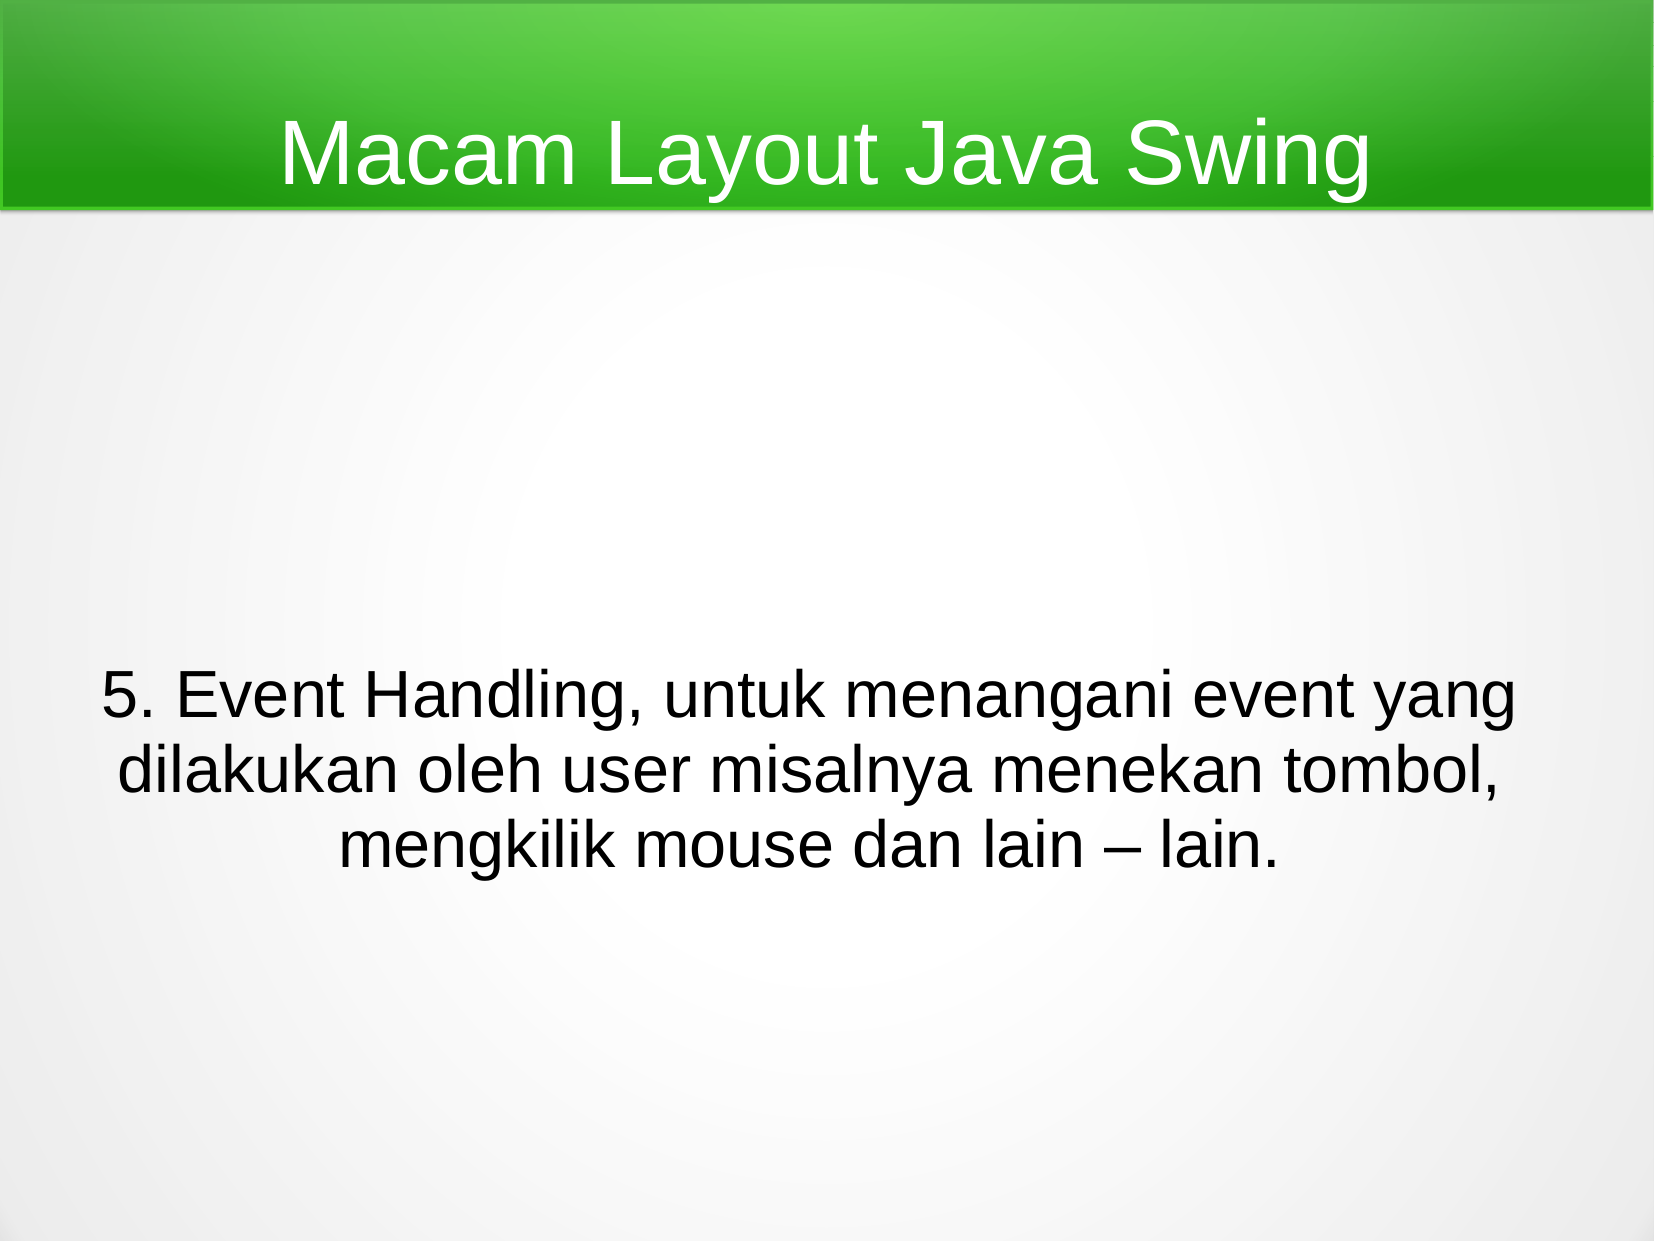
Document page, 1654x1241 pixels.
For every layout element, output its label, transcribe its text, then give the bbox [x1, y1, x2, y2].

title Macam Layout Java Swing [82, 49, 1571, 257]
subtitle 5. Event Handling, untuk menangani event yang dilakukan oleh user misalnya menekan tombol, mengkilik mouse dan lain – lain. [82, 290, 1538, 1241]
